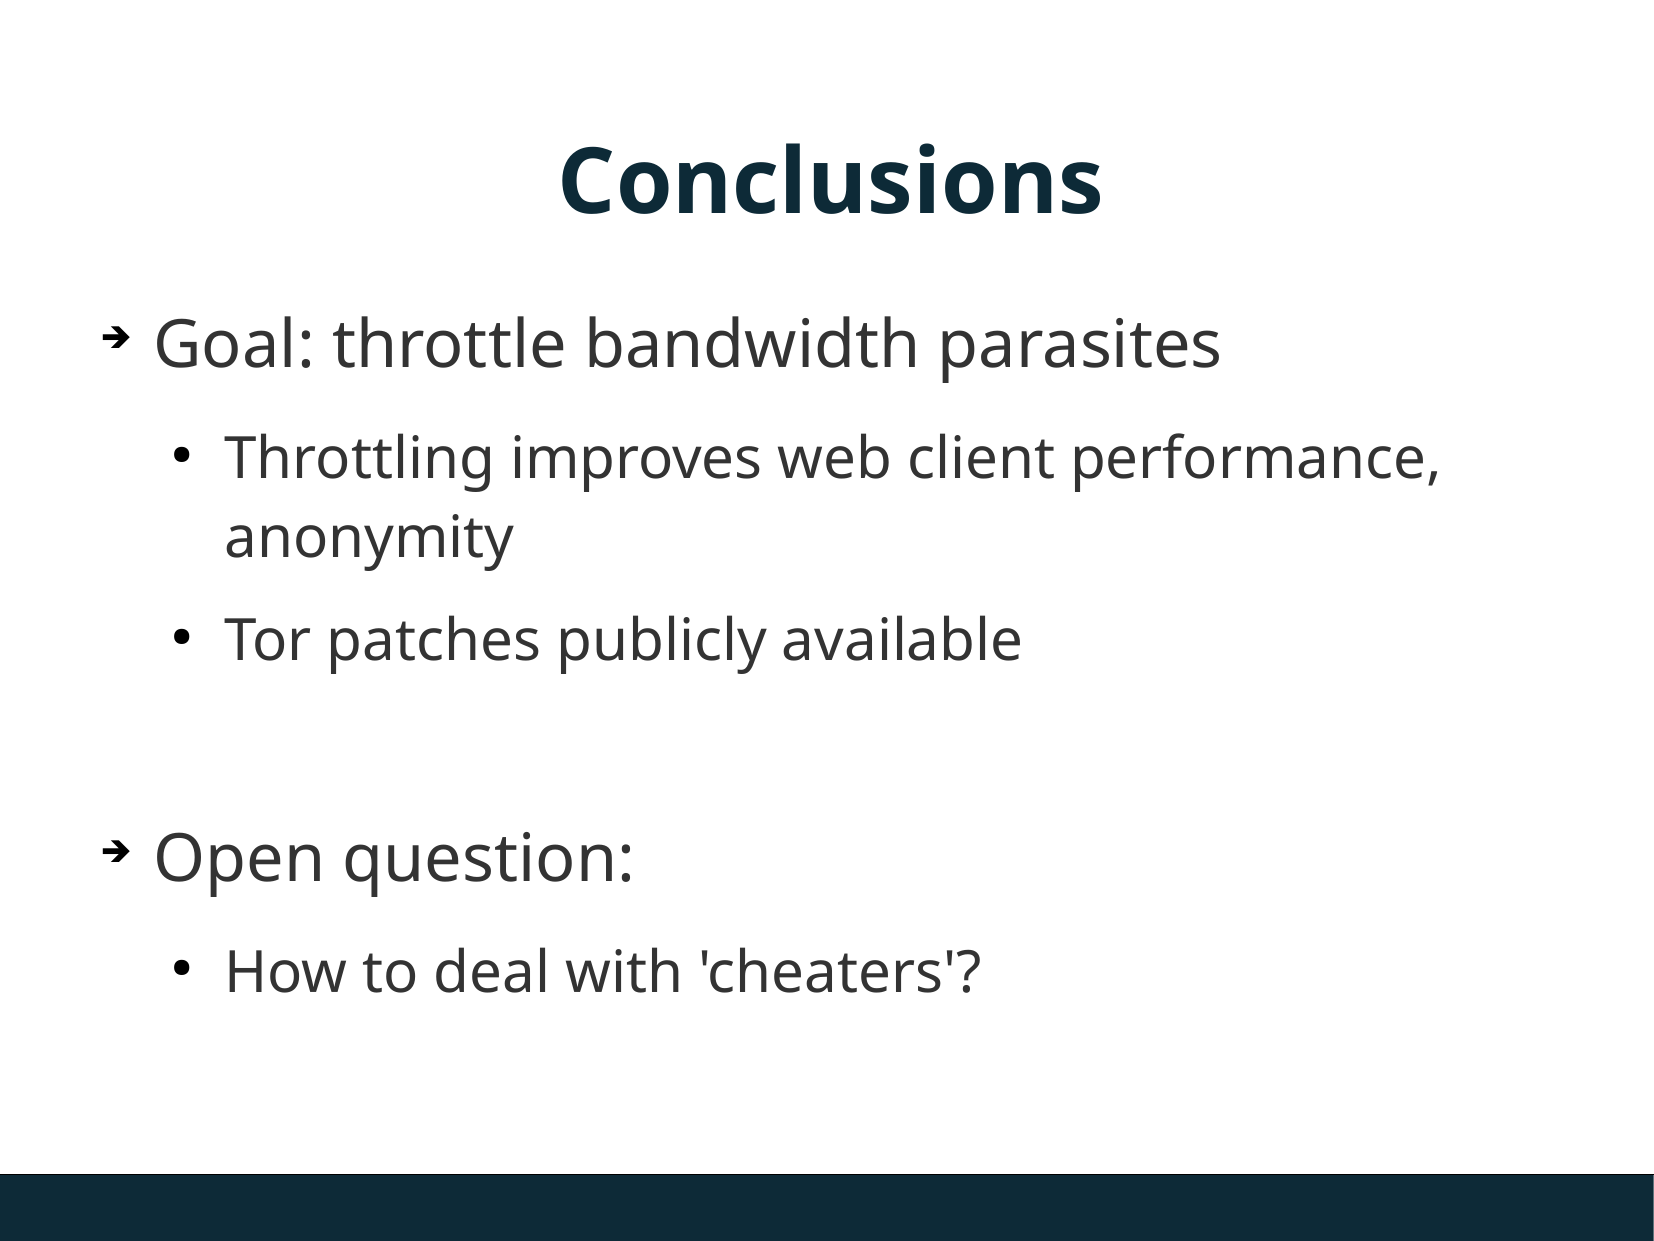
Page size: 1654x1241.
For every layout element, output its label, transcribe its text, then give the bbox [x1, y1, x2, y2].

title Conclusions [86, 74, 1575, 282]
list Goal: throttle bandwidth parasites Throttling improves web client performance, anonymity Tor patches publicly available Open question: How to deal with 'cheaters'? [82, 296, 1571, 1115]
